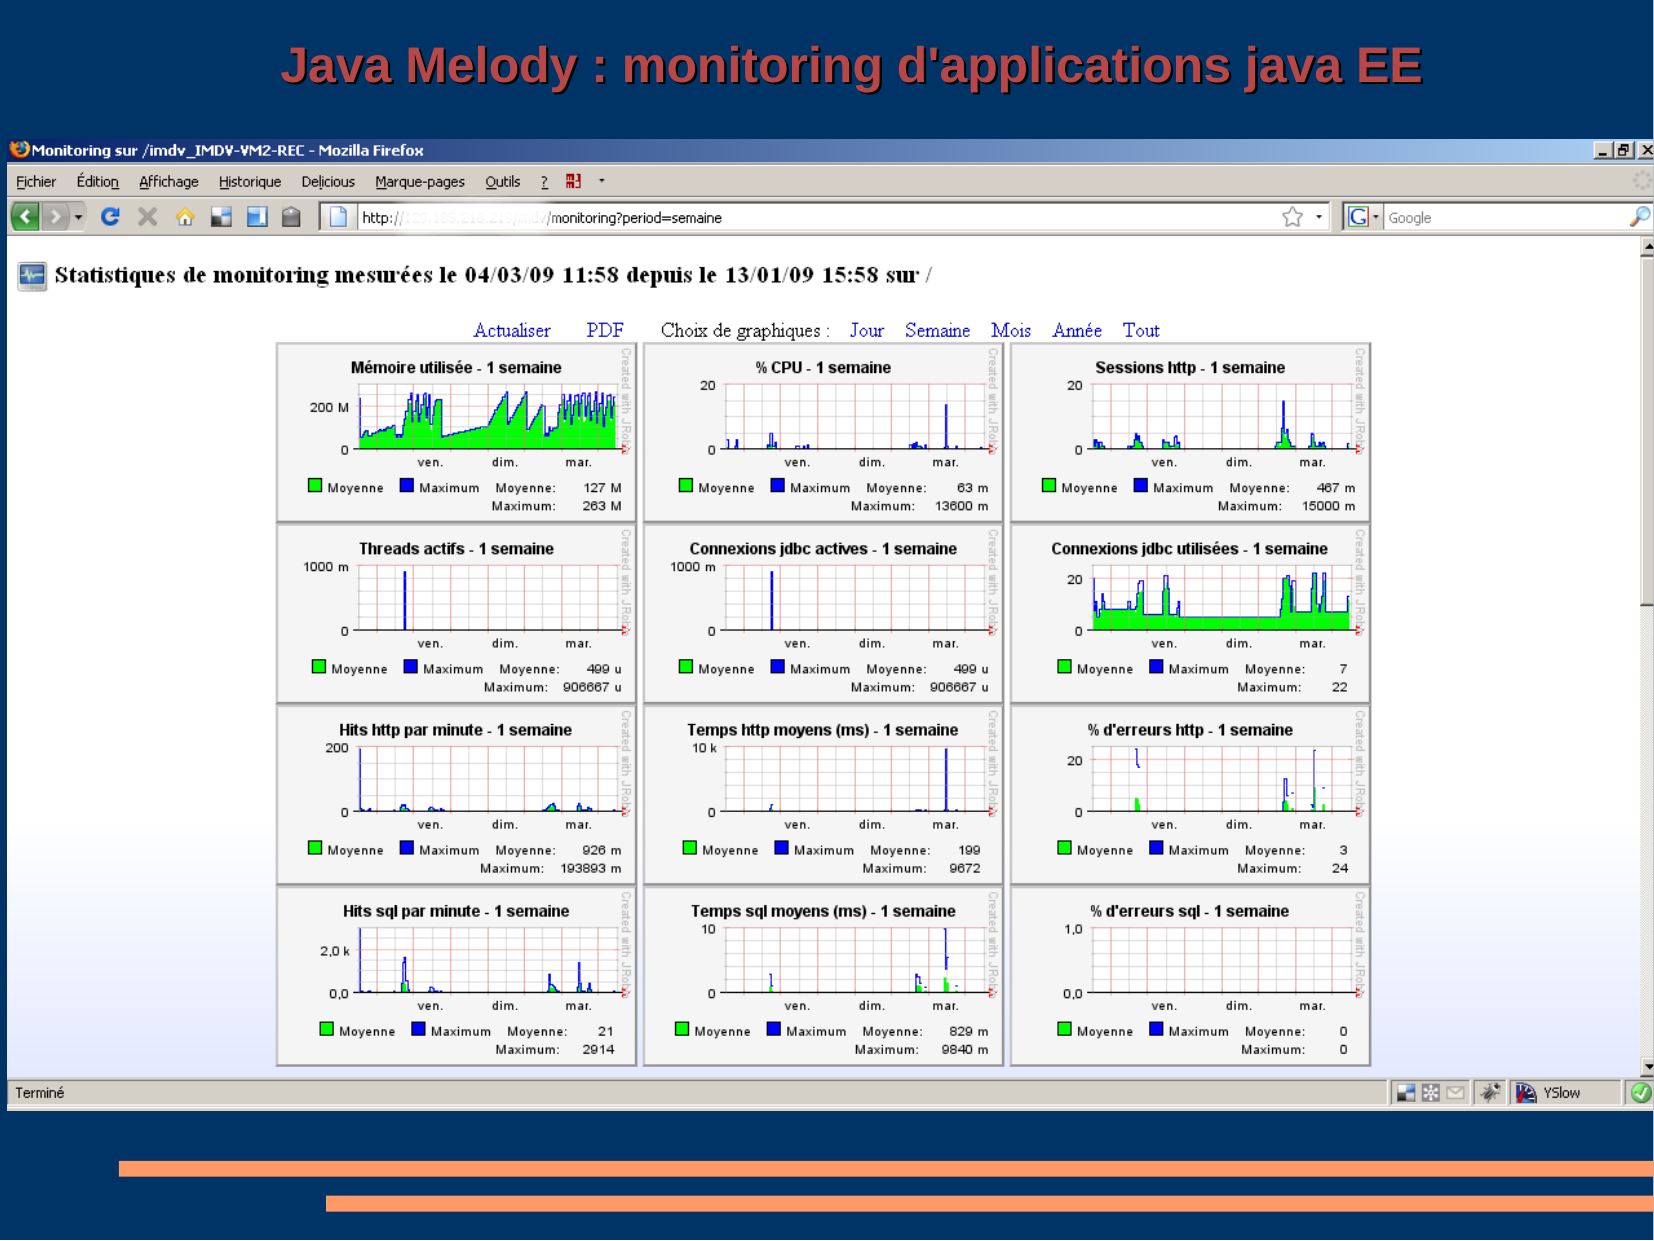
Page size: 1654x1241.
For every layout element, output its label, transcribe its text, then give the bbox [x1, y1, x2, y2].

picture [7, 139, 1654, 1111]
text_box Java Melody : monitoring d'applications java EE [265, 29, 1447, 139]
